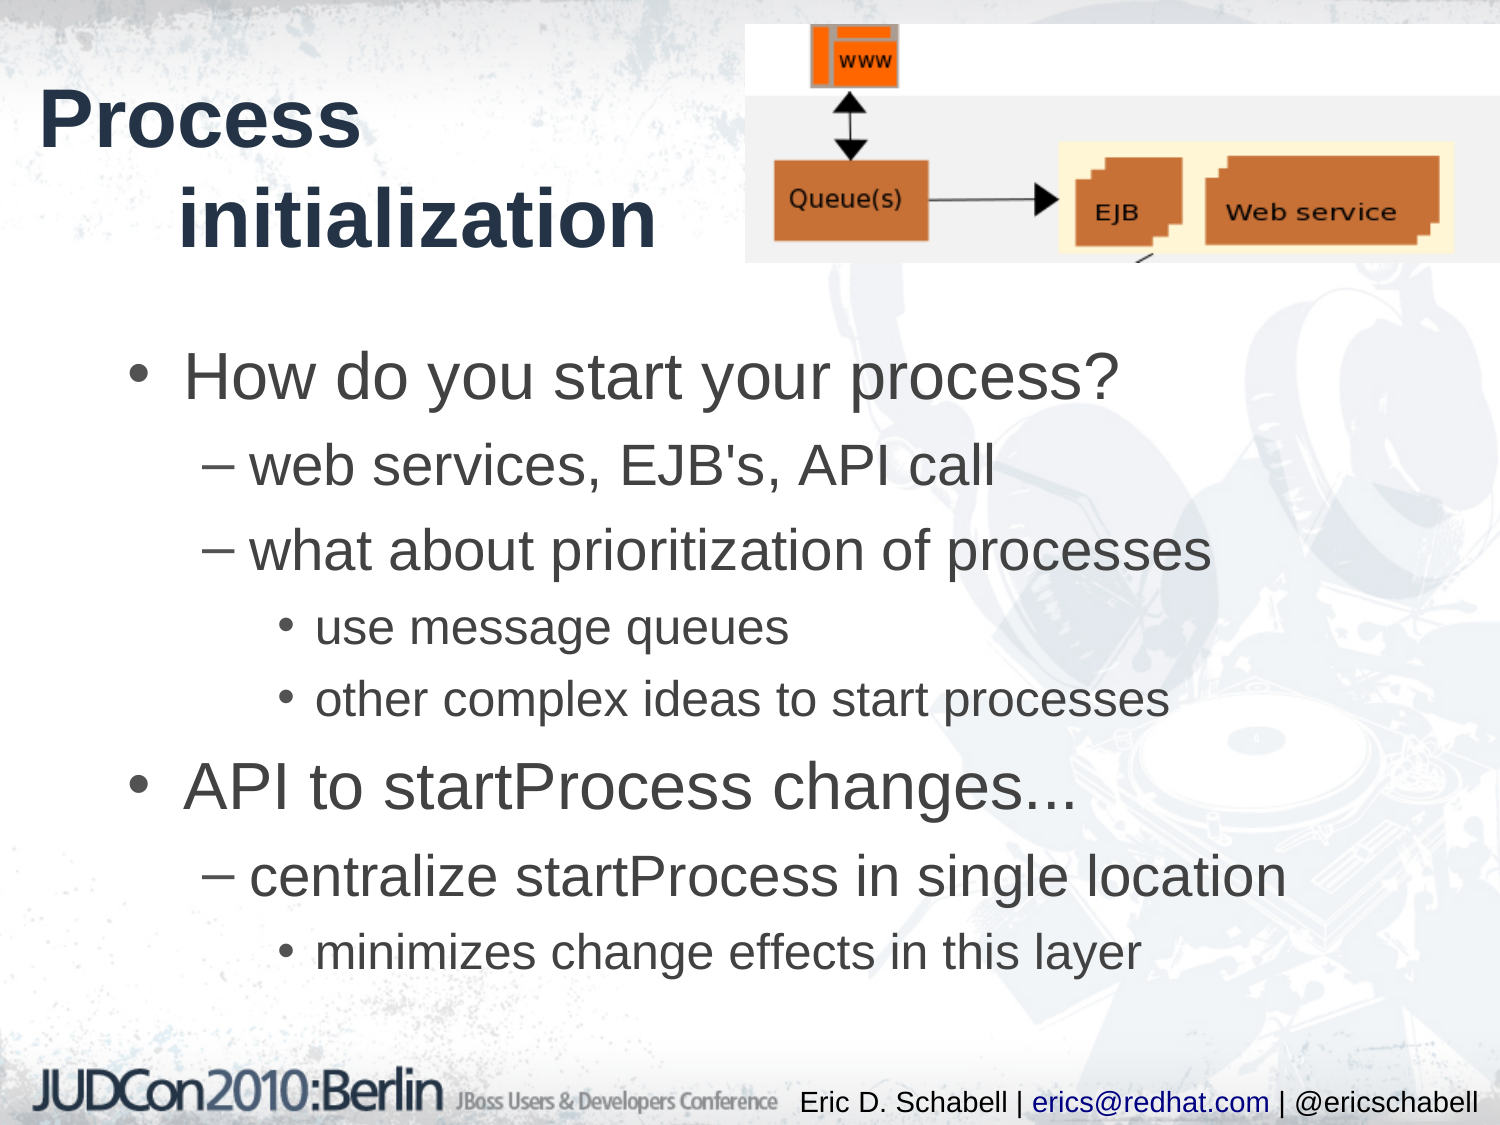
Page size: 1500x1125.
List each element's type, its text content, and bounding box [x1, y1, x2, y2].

list How do you start your process? web services, EJB's, API call what about prioritization of processes use message queues other complex ideas to start processes API to startProcess changes... centralize startProcess in single location minimizes change effects in this layer [112, 324, 1388, 1001]
title Process initialization [23, 38, 1299, 290]
picture [0, 0, 1500, 1125]
